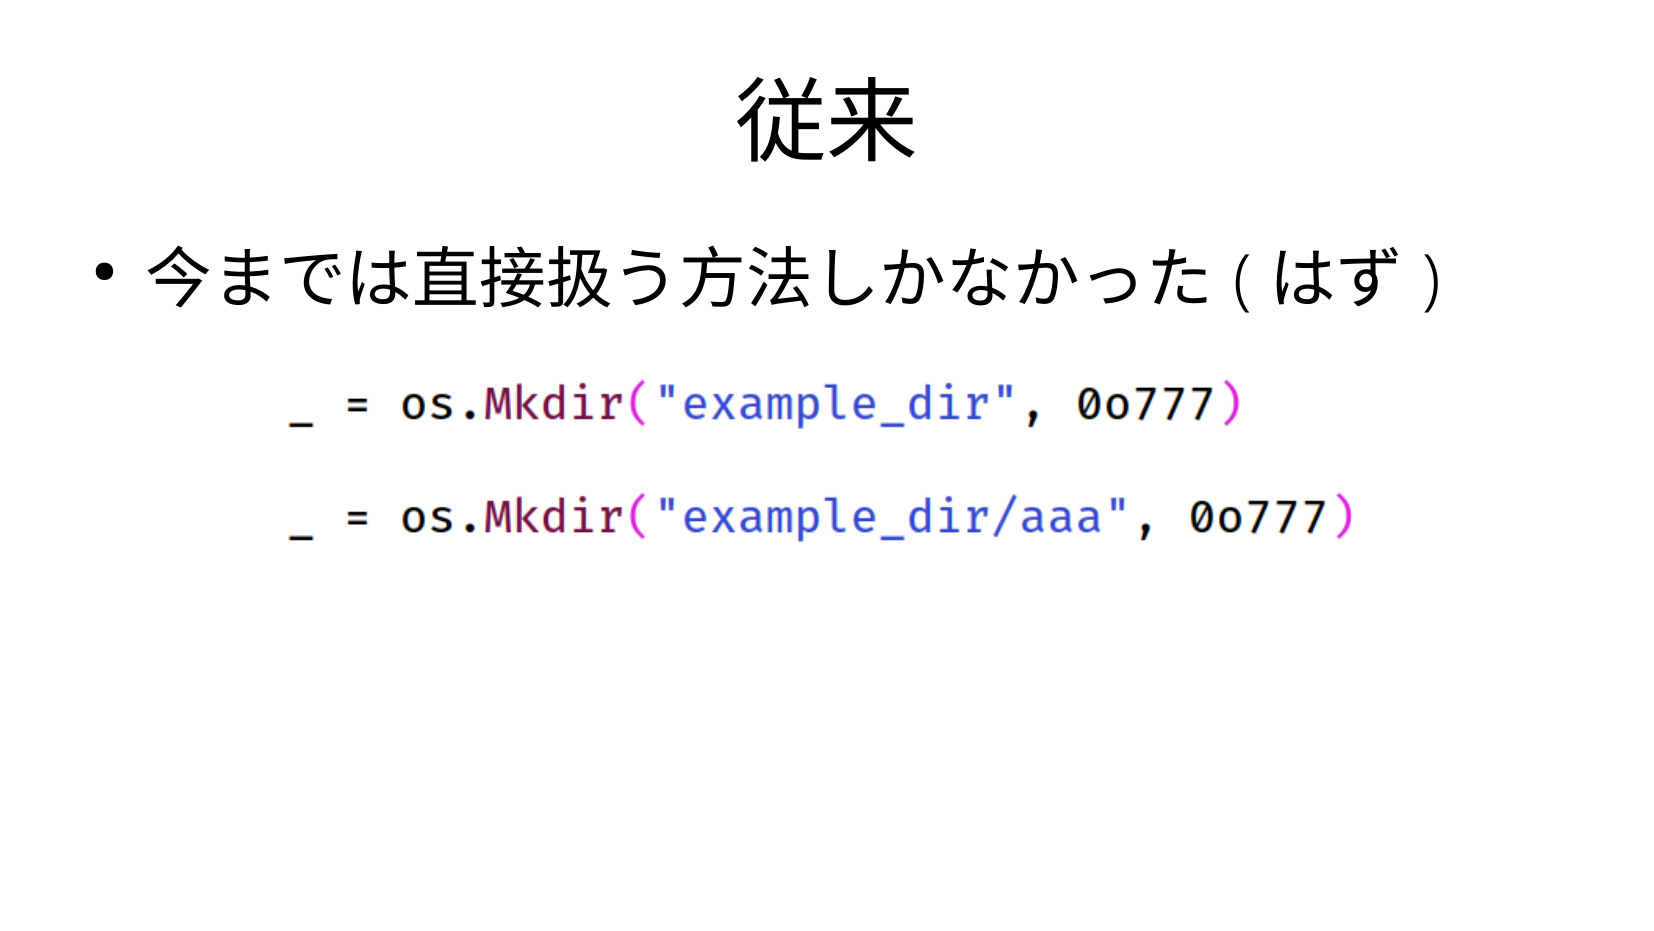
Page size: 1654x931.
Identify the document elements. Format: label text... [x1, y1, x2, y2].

picture [253, 355, 1401, 575]
title 従来 [82, 37, 1571, 193]
list 今までは直接扱う方法しかなかった(はず) [75, 225, 1564, 765]
